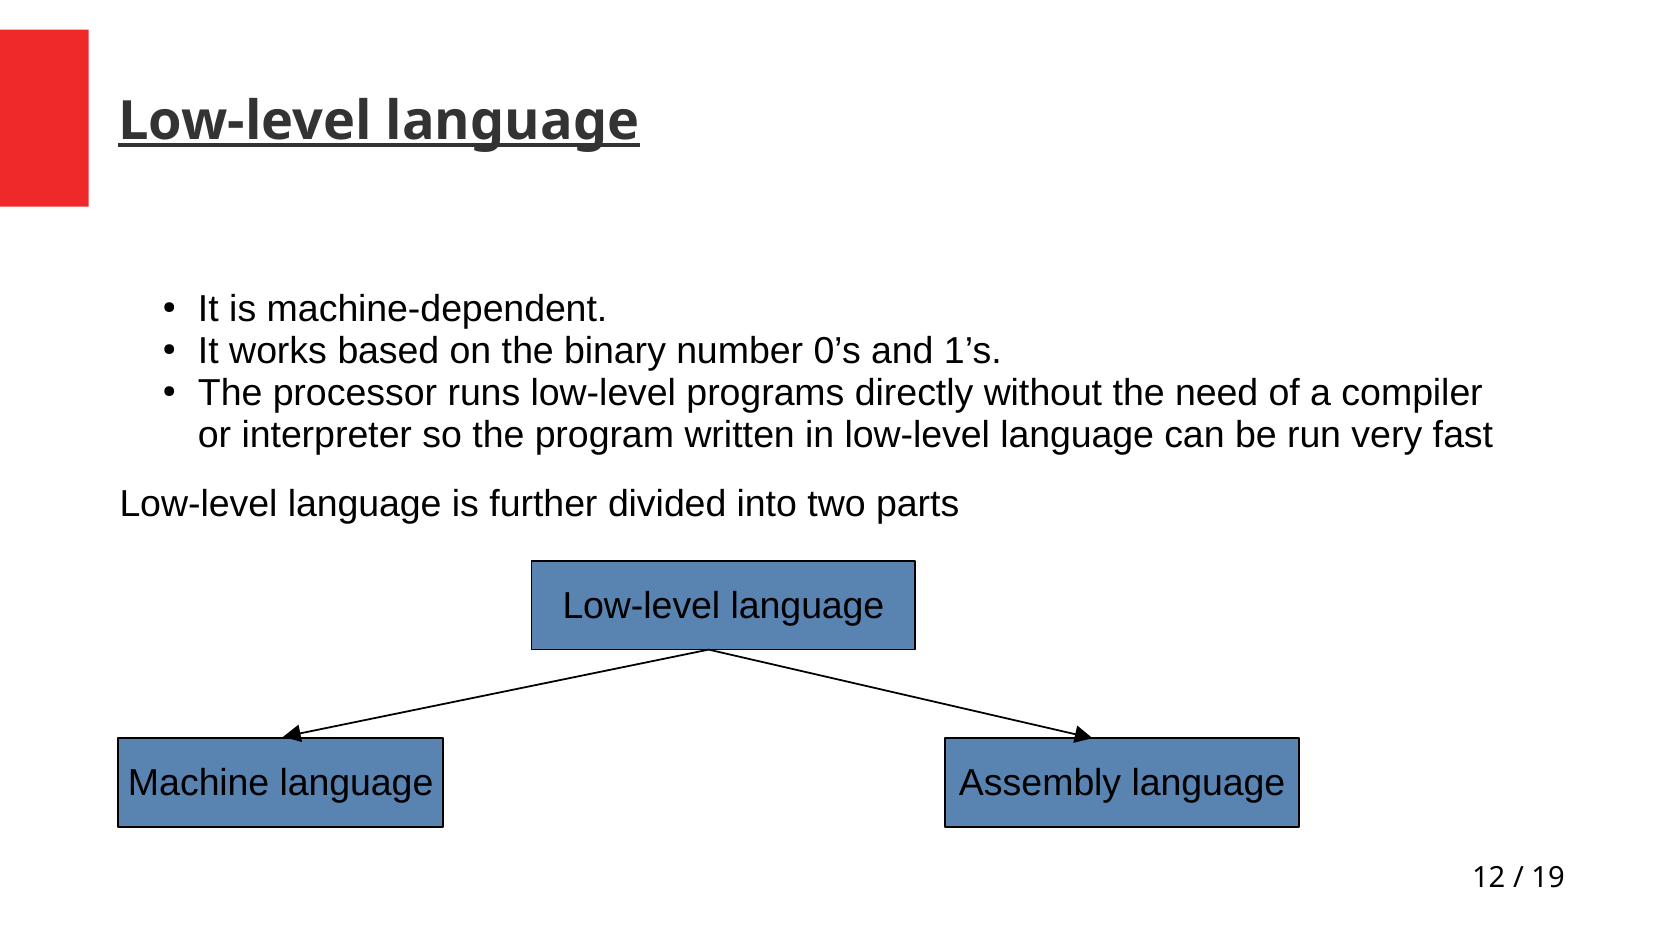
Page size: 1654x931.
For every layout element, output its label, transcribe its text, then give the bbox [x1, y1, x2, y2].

text_box It is machine-dependent. It works based on the binary number 0’s and 1’s. The processor runs low-level programs directly without the need of a compiler or interpreter so the program written in low-level language can be run very fast [147, 280, 1536, 463]
text_box Low-level language [531, 561, 916, 650]
text_box Assembly language [944, 738, 1300, 827]
text_box Low-level language is further divided into two parts [104, 474, 975, 532]
title Low-level language [118, 29, 1595, 207]
text_box Machine language [118, 738, 443, 827]
